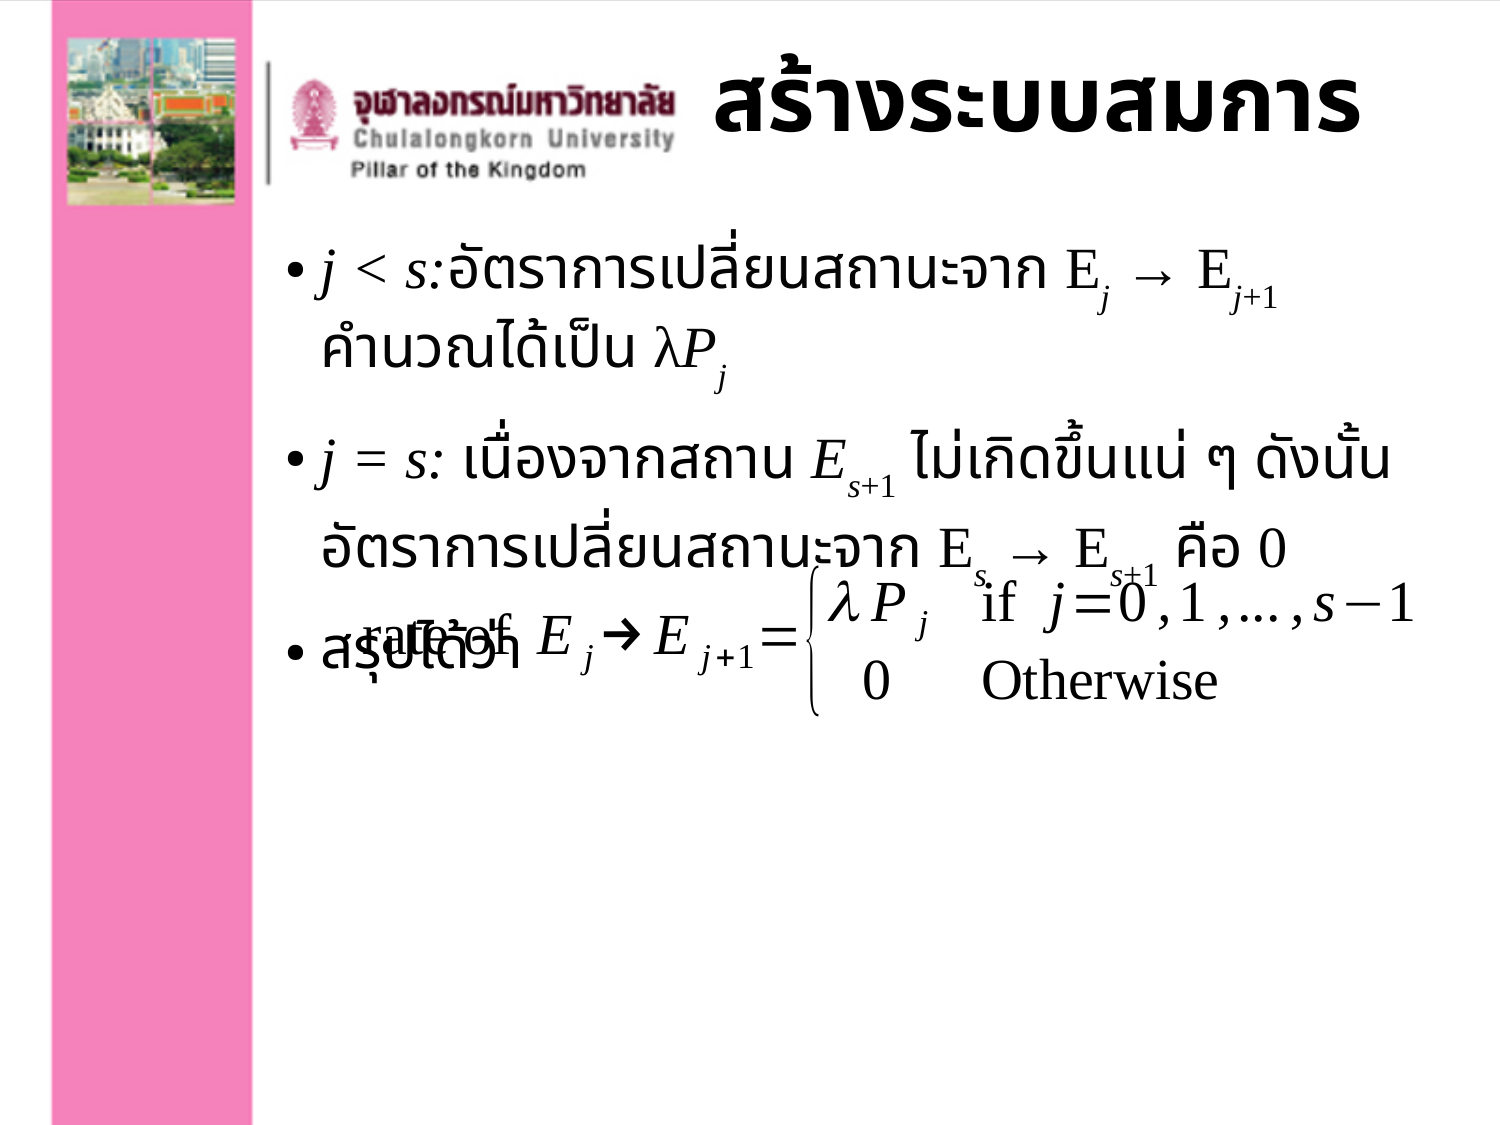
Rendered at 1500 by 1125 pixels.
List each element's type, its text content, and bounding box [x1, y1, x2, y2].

chart [354, 562, 1426, 720]
title สร้างระบบสมการ [712, 41, 1426, 177]
picture [0, 0, 1500, 1125]
text_box j < s:อัตราการเปลี่ยนสถานะจาก Ej → Ej+1 คำนวณได้เป็น λPj j = s: เนื่องจากสถาน Es+1 ไม่เกิดขึ้นแน่ ๆ ดังนั้นอัตราการเปลี่ยนสถานะจาก Es → Es+1 คือ 0 สรุปได้ว่า [270, 219, 1484, 959]
